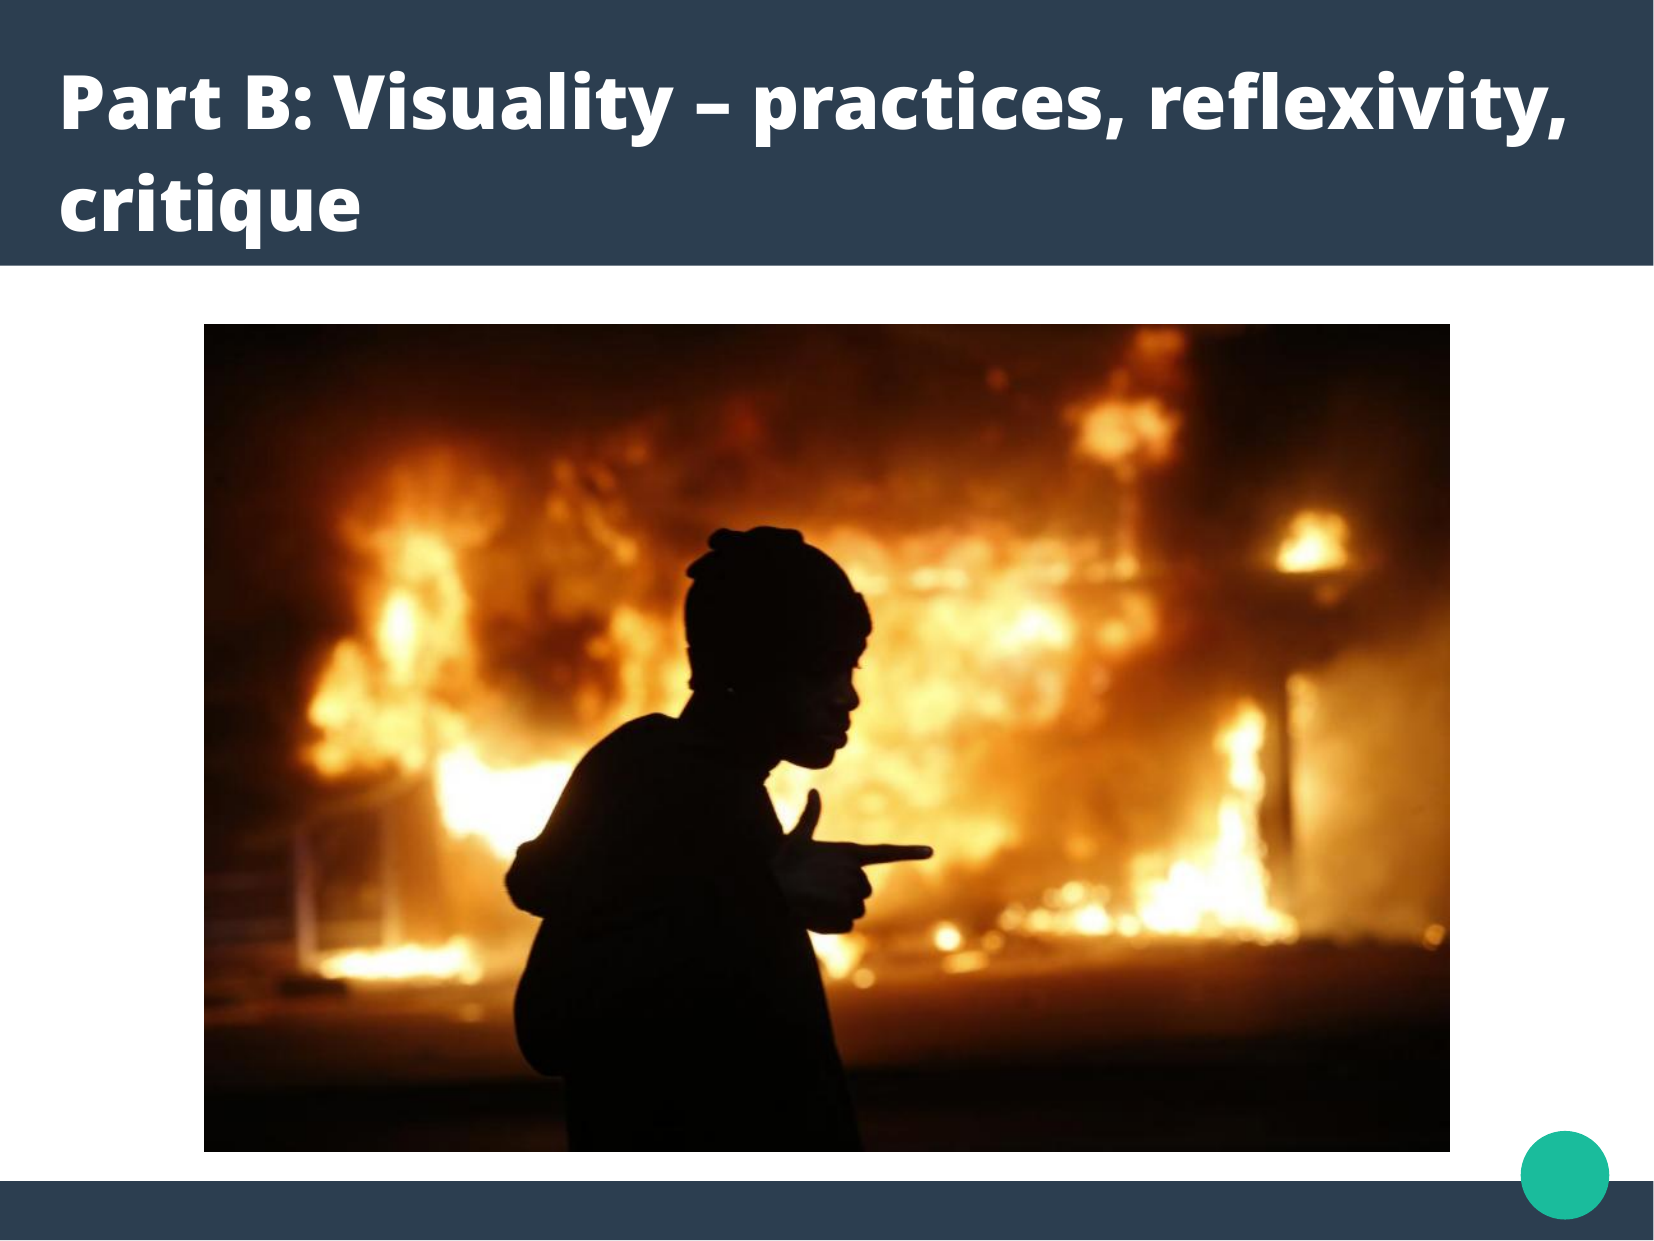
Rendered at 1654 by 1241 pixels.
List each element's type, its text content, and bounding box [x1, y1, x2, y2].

picture [204, 324, 1450, 1152]
title Part B: Visuality – practices, reflexivity, critique [59, 49, 1595, 207]
